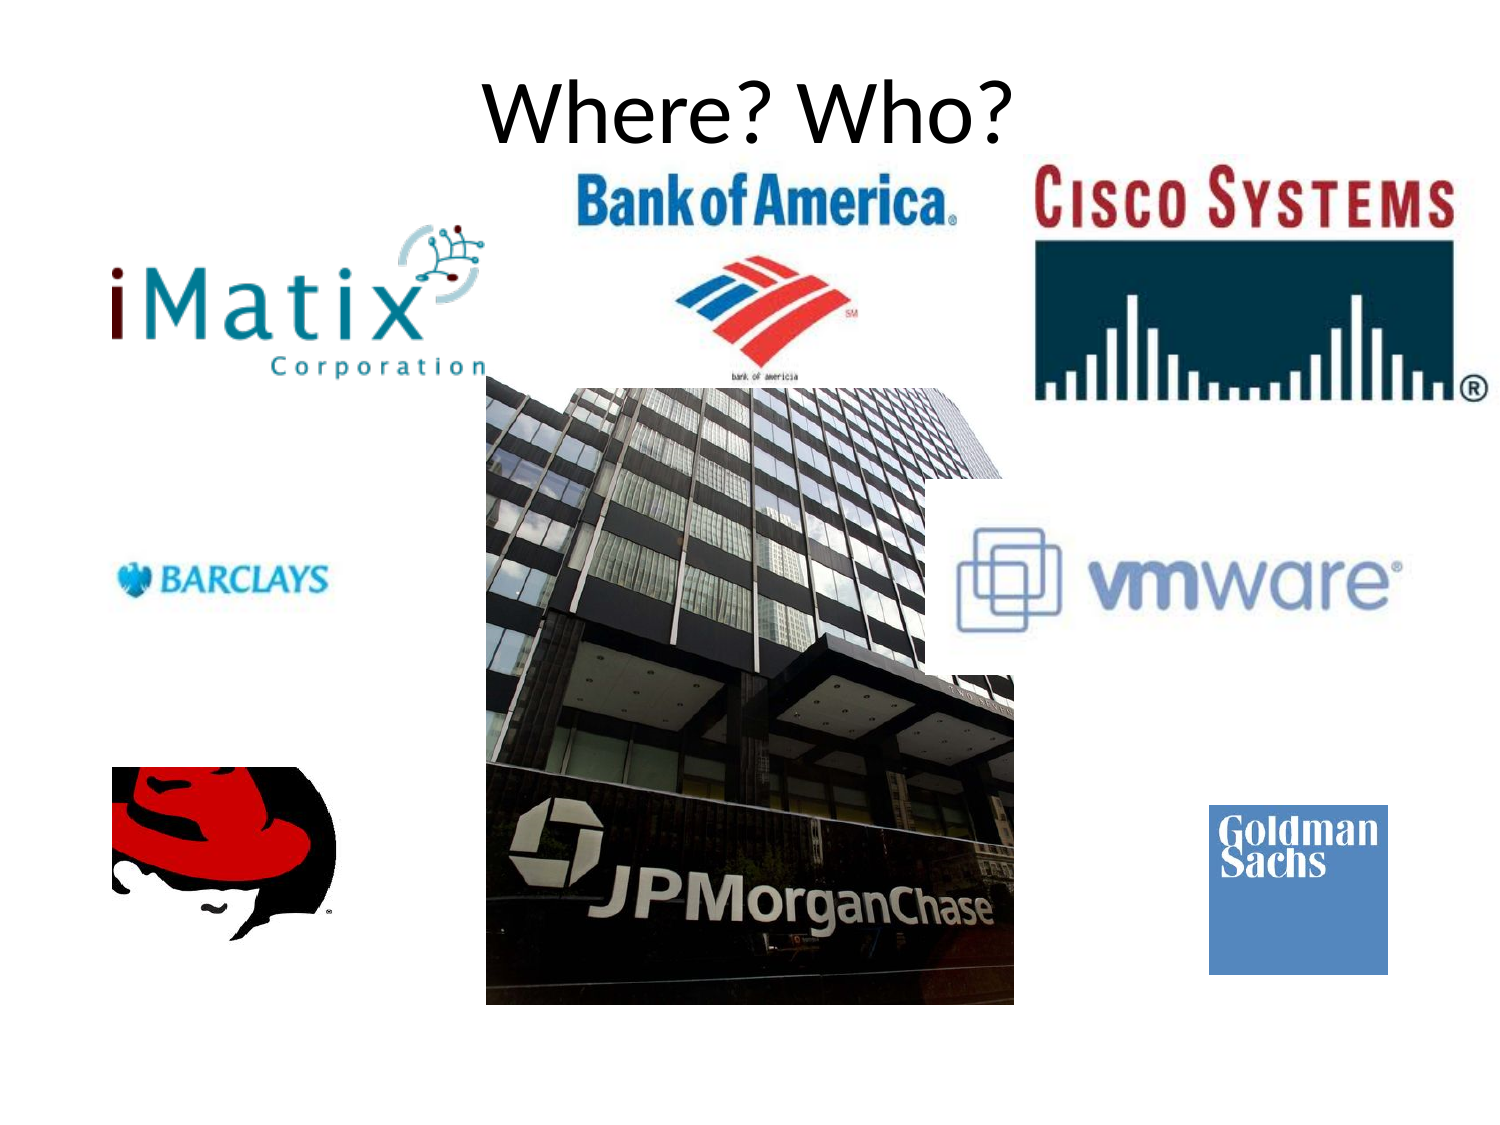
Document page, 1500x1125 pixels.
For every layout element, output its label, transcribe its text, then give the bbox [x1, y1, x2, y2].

picture [486, 149, 1426, 1005]
picture [34, 487, 413, 675]
picture [112, 224, 485, 382]
picture [1209, 805, 1388, 976]
picture [1023, 154, 1500, 413]
text_box Where? Who? [75, 45, 1425, 233]
picture [112, 767, 361, 976]
